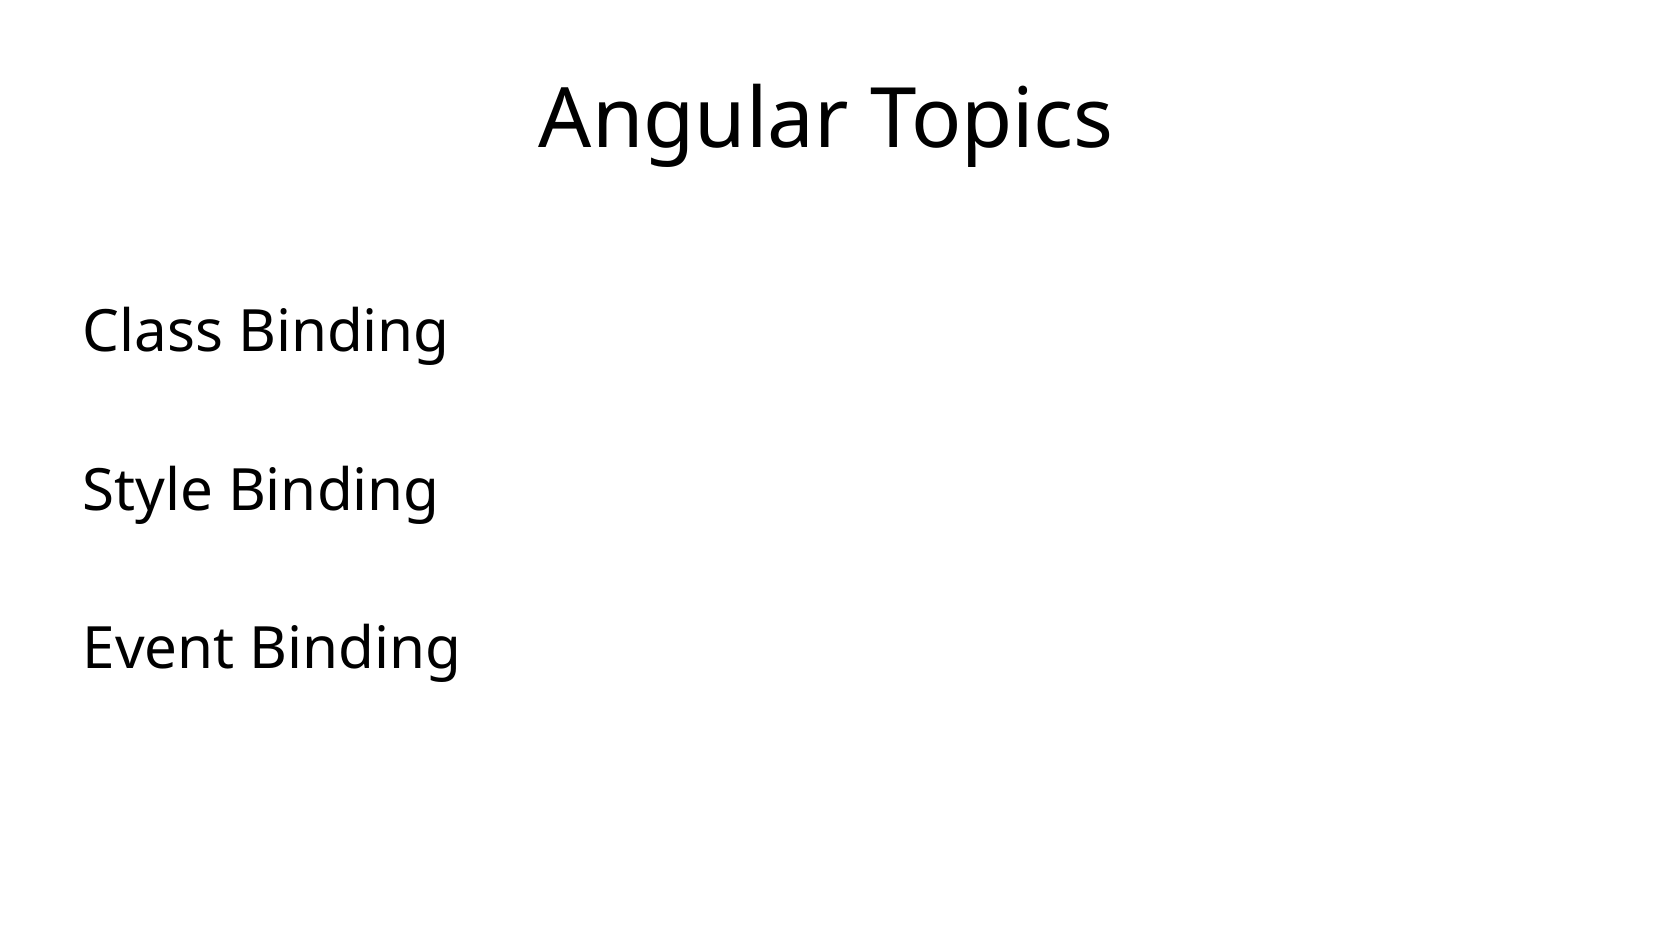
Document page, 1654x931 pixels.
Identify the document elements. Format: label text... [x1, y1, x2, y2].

title Angular Topics [82, 37, 1571, 193]
subtitle Class Binding Style Binding Event Binding [82, 217, 1571, 758]
